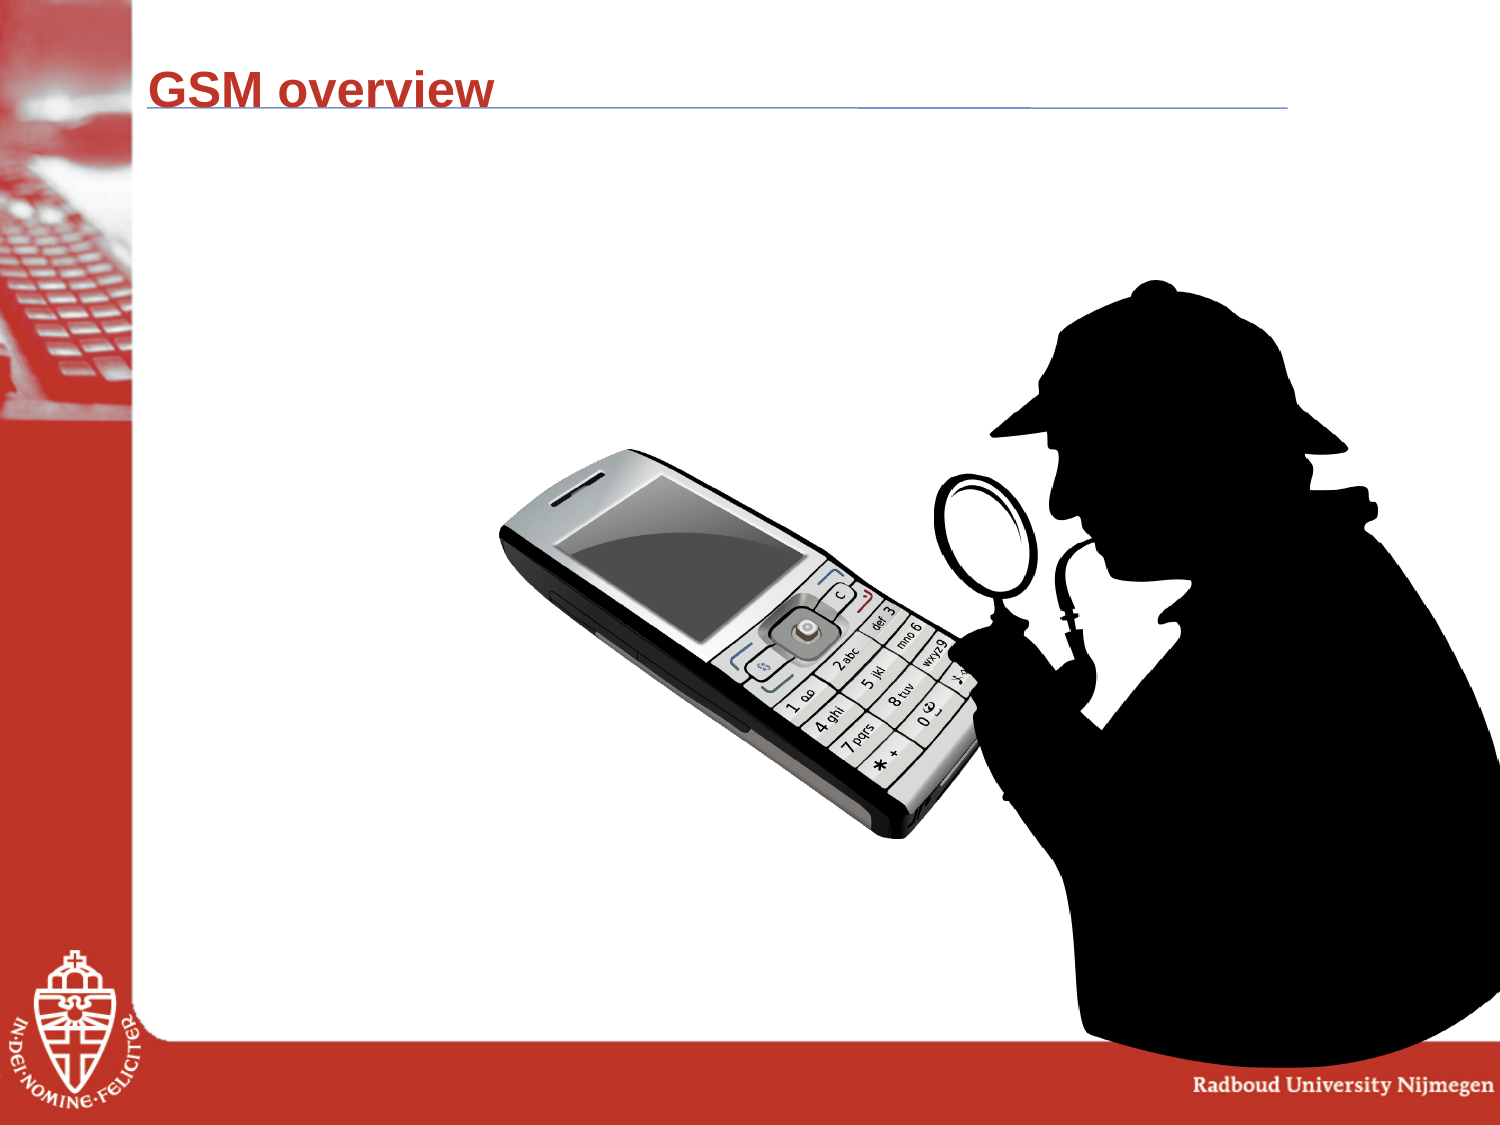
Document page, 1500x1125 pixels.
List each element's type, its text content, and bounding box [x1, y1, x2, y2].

title GSM overview [147, 0, 1491, 122]
picture [0, 0, 1500, 1125]
